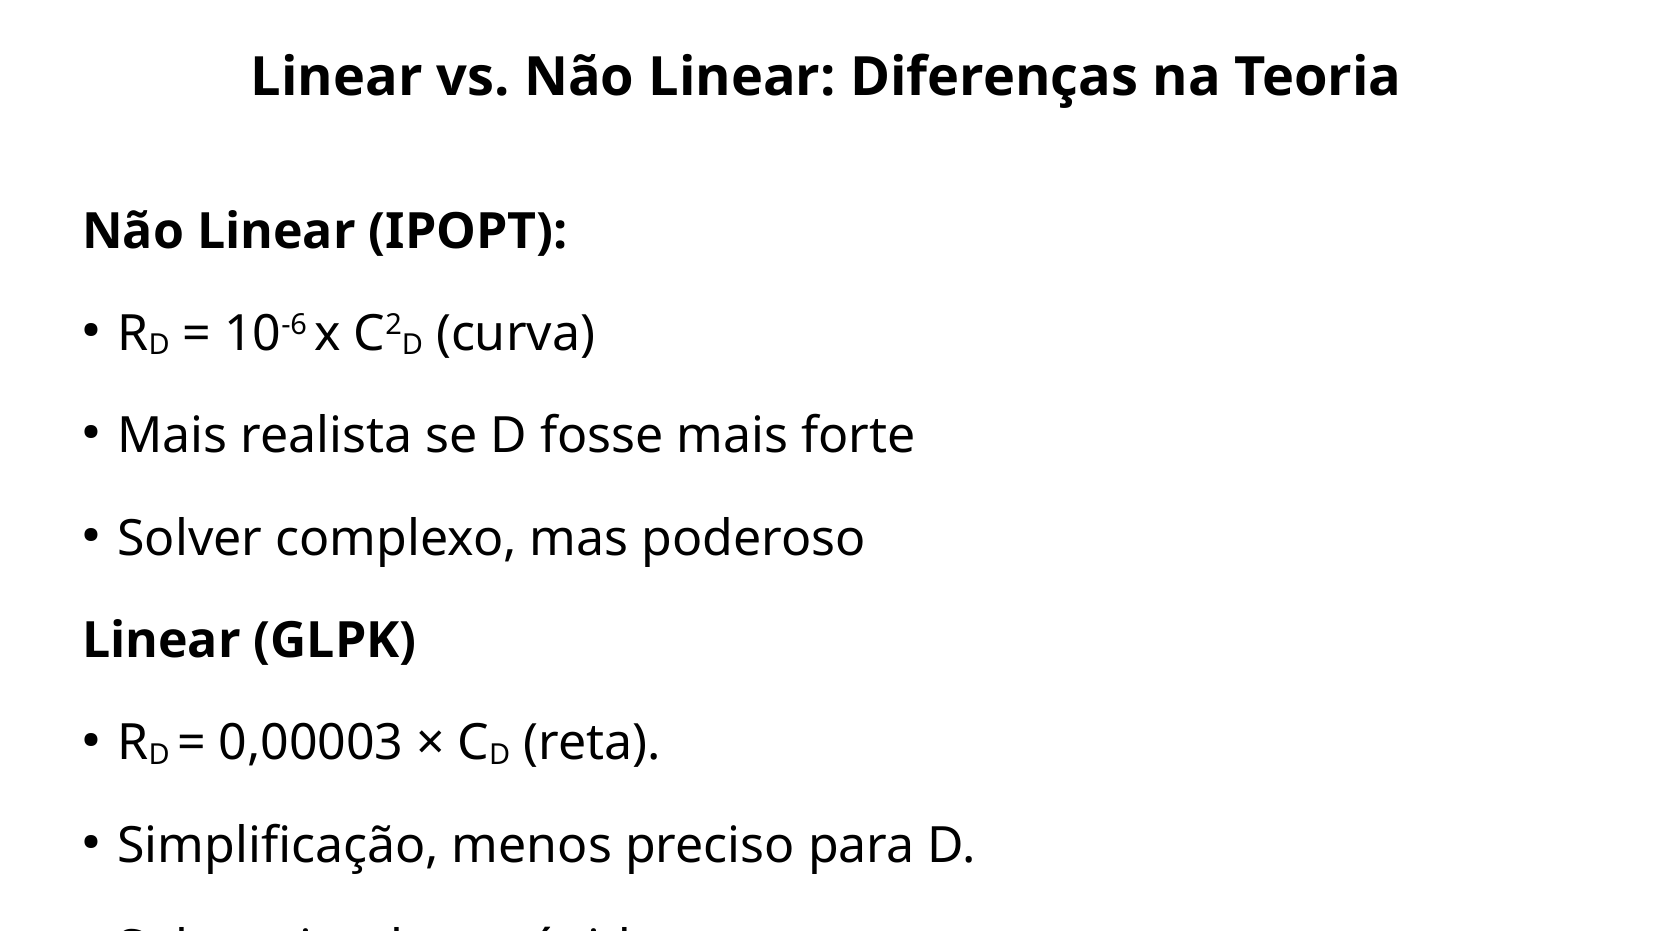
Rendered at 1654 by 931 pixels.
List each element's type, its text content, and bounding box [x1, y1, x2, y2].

title Linear vs. Não Linear: Diferenças na Teoria [82, 37, 1571, 148]
text_box Não Linear (IPOPT): RD = 10-6 x C2D (curva) Mais realista se D fosse mais forte Solver complexo, mas poderoso Linear (GLPK) RD ​= 0,00003 × CD​ (reta). Simplificação, menos preciso para D. Solver simples e rápido. [82, 160, 1571, 917]
